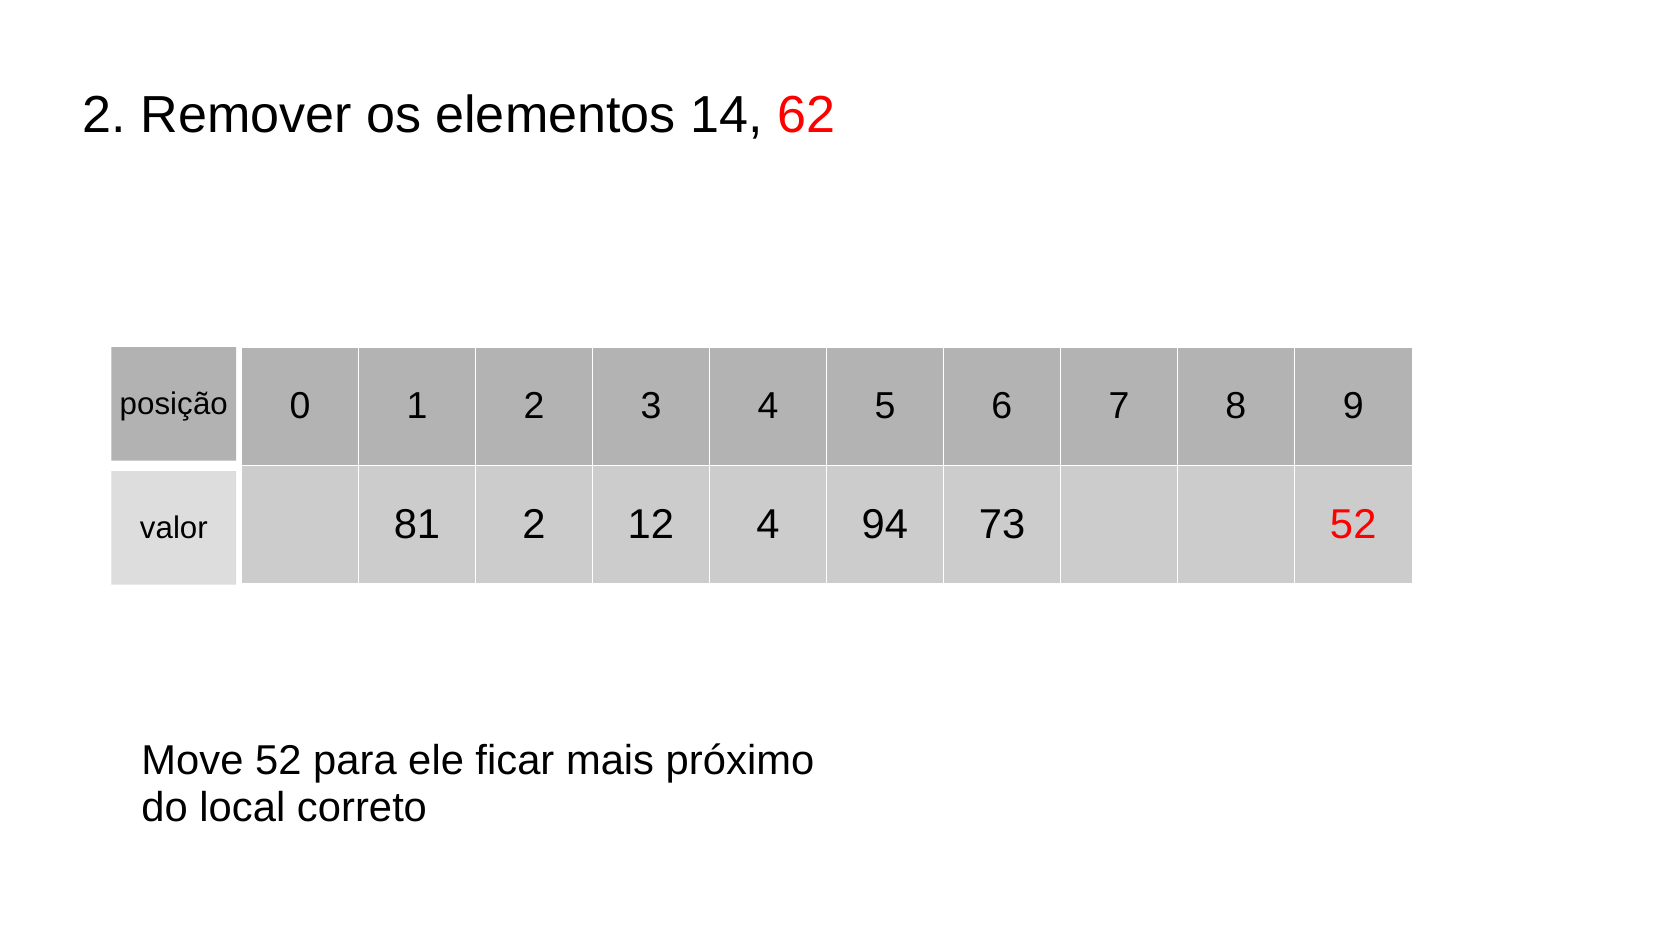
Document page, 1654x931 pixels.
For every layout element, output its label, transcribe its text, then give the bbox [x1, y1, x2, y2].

table_cell 2 [476, 466, 592, 583]
table_cell 4 [710, 466, 826, 583]
table_header 3 [593, 348, 709, 465]
title 2. Remover os elementos 14, 62 [82, 37, 1571, 193]
table_header 7 [1061, 348, 1177, 465]
table_cell 94 [827, 466, 943, 583]
table_header 2 [476, 348, 592, 465]
table_header 4 [710, 348, 826, 465]
table_header 0 [242, 348, 358, 465]
table_header 9 [1295, 348, 1412, 465]
table_header 8 [1178, 348, 1294, 465]
table_cell 73 [944, 466, 1060, 583]
table_cell [1061, 466, 1177, 583]
table_cell [1178, 466, 1294, 583]
table_cell 52 [1295, 466, 1412, 583]
table_cell 12 [593, 466, 709, 583]
table_header 1 [359, 348, 475, 465]
table_cell 81 [359, 466, 475, 583]
table_header 5 [827, 348, 943, 465]
text_box valor [111, 471, 237, 585]
text_box posição [111, 347, 237, 461]
table_header 6 [944, 348, 1060, 465]
text_box Move 52 para ele ficar mais próximo do local correto [126, 729, 886, 838]
table_cell [242, 466, 358, 583]
